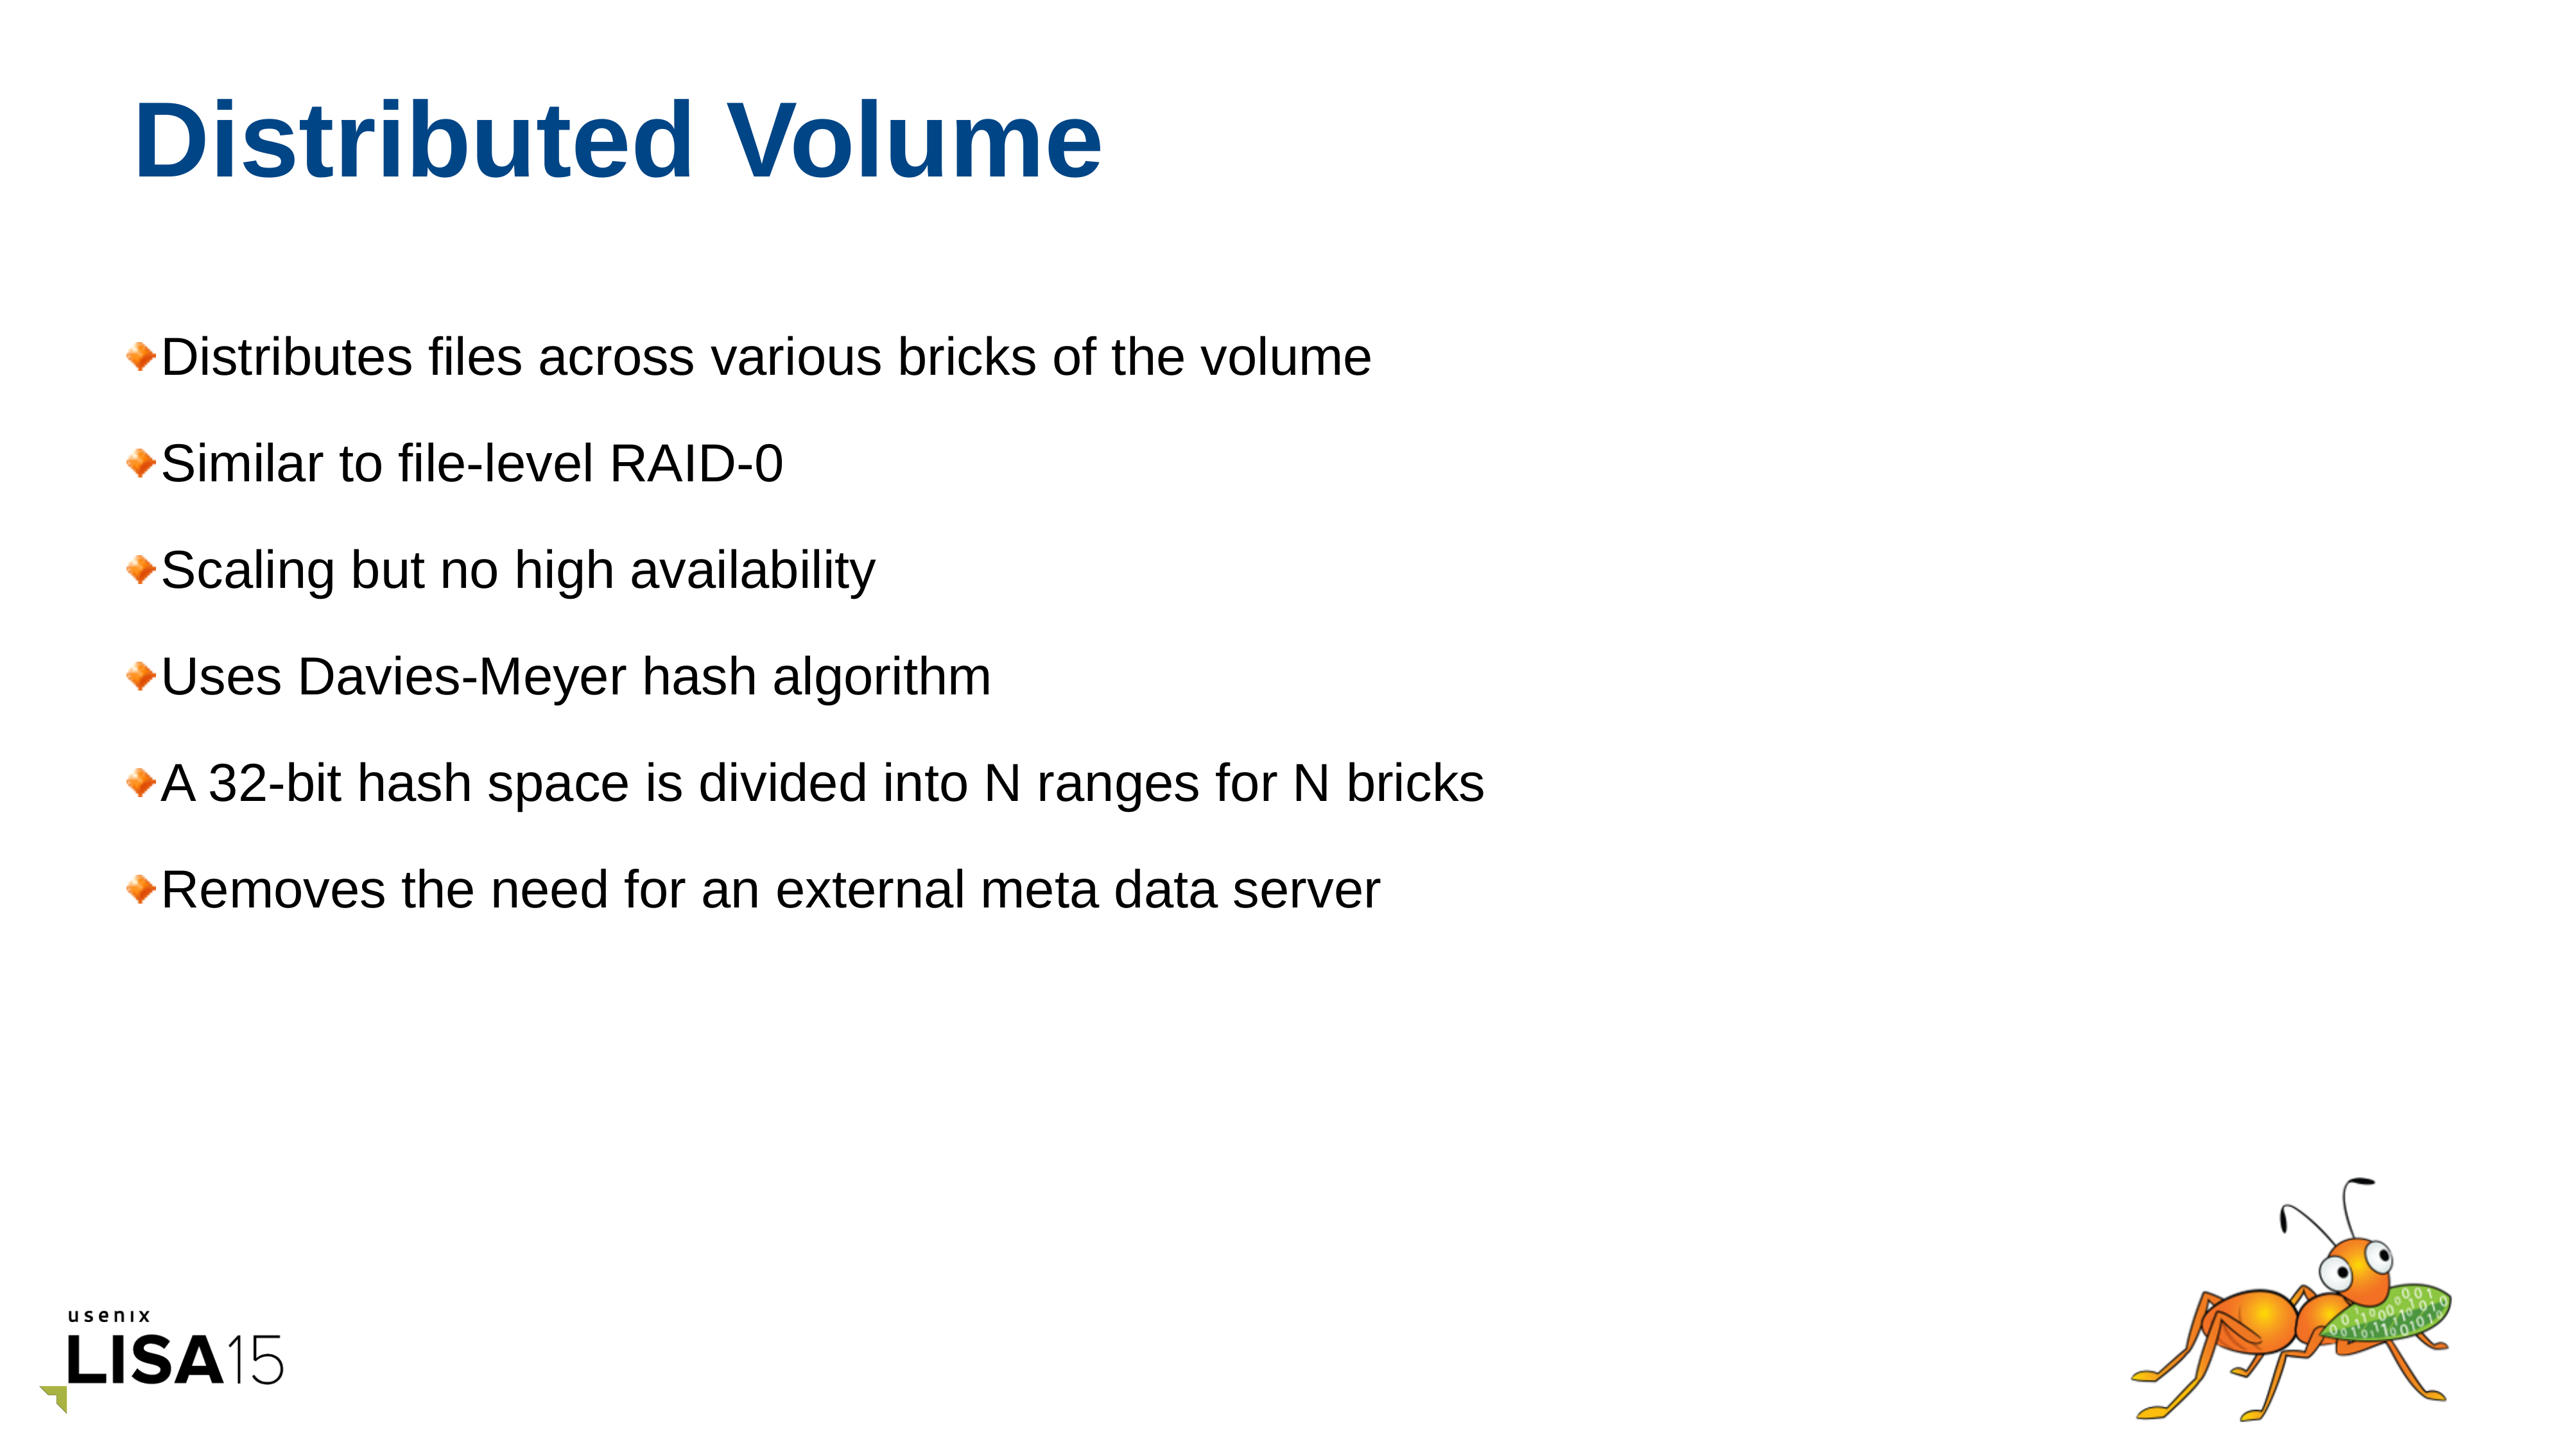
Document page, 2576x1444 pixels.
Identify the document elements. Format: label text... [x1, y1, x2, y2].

title Distributed Volume [132, 19, 2446, 261]
list Distributes files across various bricks of the volume Similar to file-level RAID-0 Scaling but no high availability Uses Davies-Meyer hash algorithm A 32-bit hash space is divided into N ranges for N bricks Removes the need for an external meta data server [116, 318, 2427, 1271]
picture [19, 1289, 299, 1427]
picture [2127, 1175, 2456, 1425]
